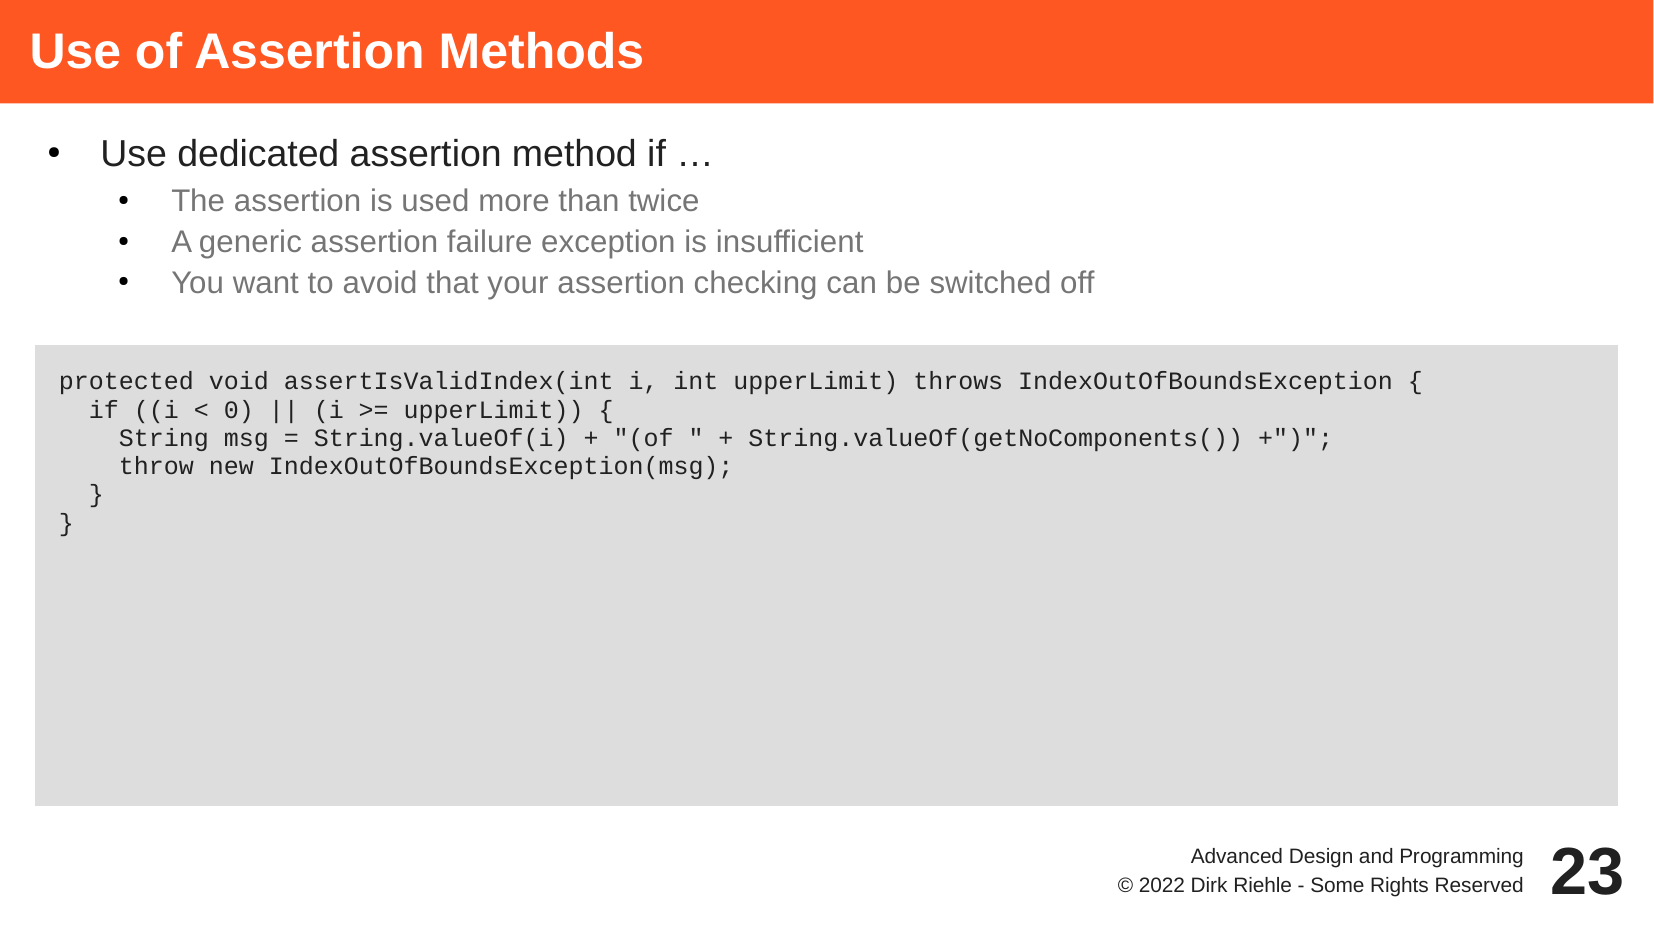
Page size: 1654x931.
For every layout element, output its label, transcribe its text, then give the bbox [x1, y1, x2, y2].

title Use of Assertion Methods [0, 0, 1654, 104]
list protected void assertIsValidIndex(int i, int upperLimit) throws IndexOutOfBoundsException { if ((i < 0) || (i >= upperLimit)) { String msg = String.valueOf(i) + "(of " + String.valueOf(getNoComponents()) +")"; throw new IndexOutOfBoundsException(msg); } } [29, 339, 1625, 813]
list Use dedicated assertion method if … The assertion is used more than twice A generic assertion failure exception is insufficient You want to avoid that your assertion checking can be switched off [29, 132, 1625, 334]
